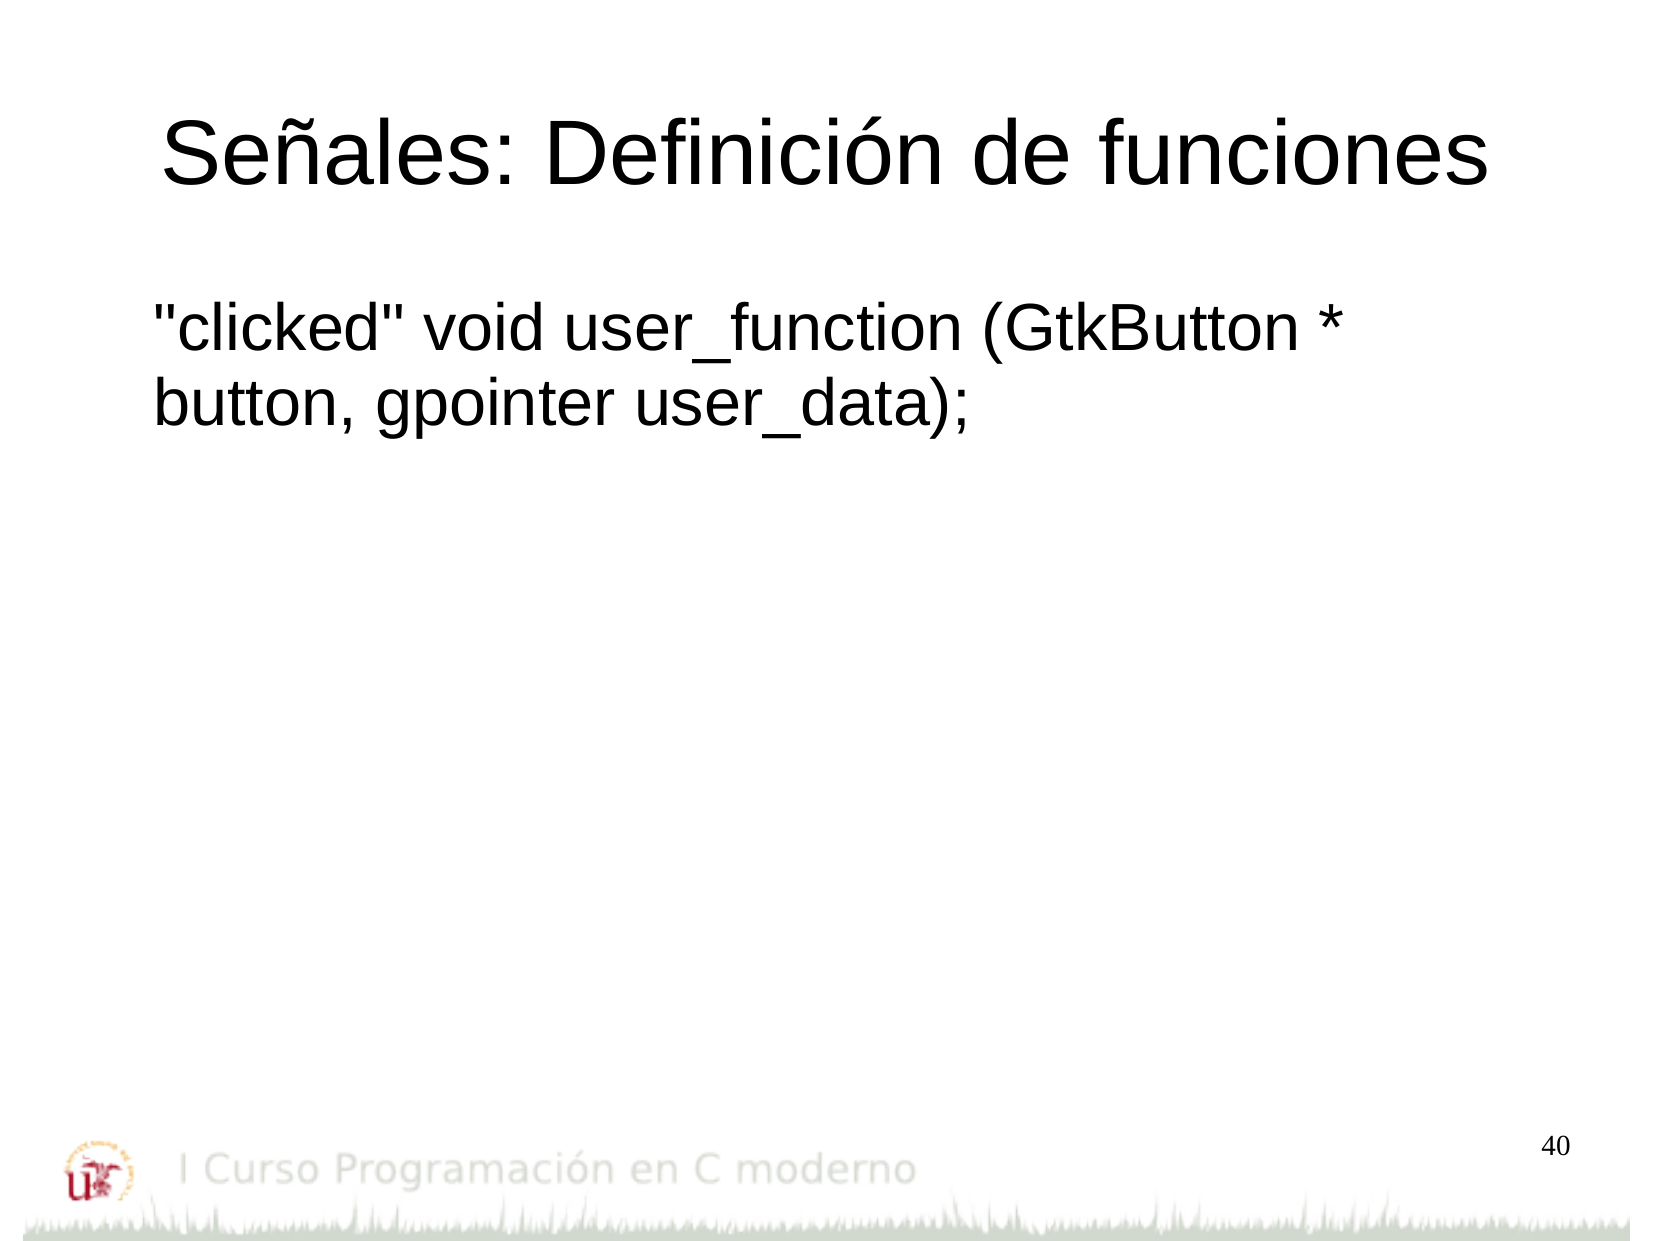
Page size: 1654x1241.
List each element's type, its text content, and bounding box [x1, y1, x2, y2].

list "clicked" void user_function (GtkButton * button, gpointer user_data); [82, 290, 1538, 1010]
picture [23, 1136, 1630, 1241]
title Señales: Definición de funciones [82, 49, 1571, 257]
